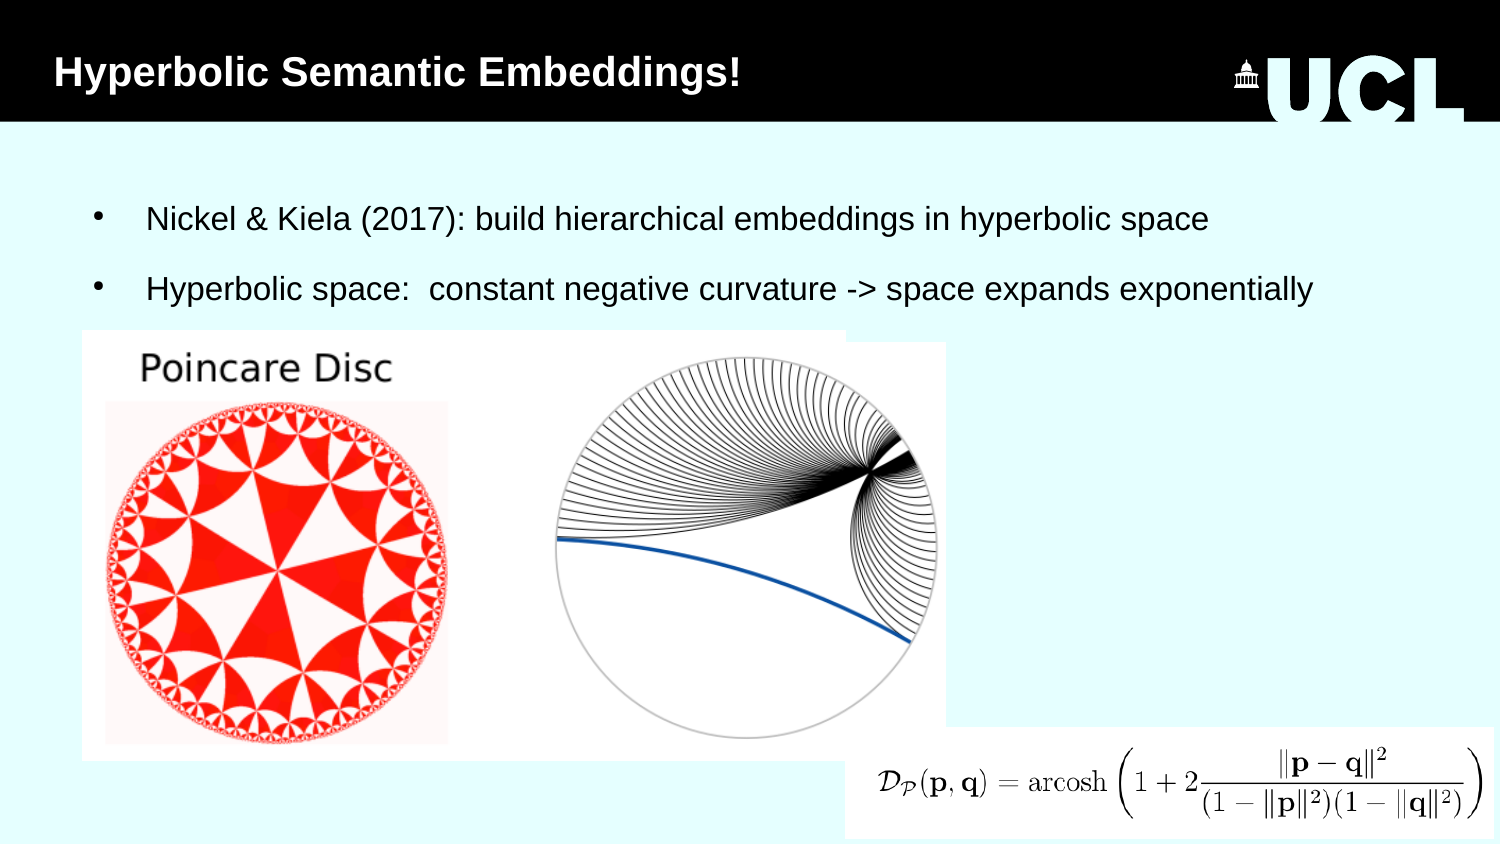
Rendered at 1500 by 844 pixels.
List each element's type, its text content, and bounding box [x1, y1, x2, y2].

list Nickel & Kiela (2017): build hierarchical embeddings in hyperbolic space Hyperbolic space: constant negative curvature -> space expands exponentially [75, 197, 1425, 687]
picture [82, 330, 1494, 839]
picture [1234, 59, 1259, 88]
text_box Hyperbolic Semantic Embeddings! [53, 44, 743, 95]
text_box [0, 0, 1500, 122]
